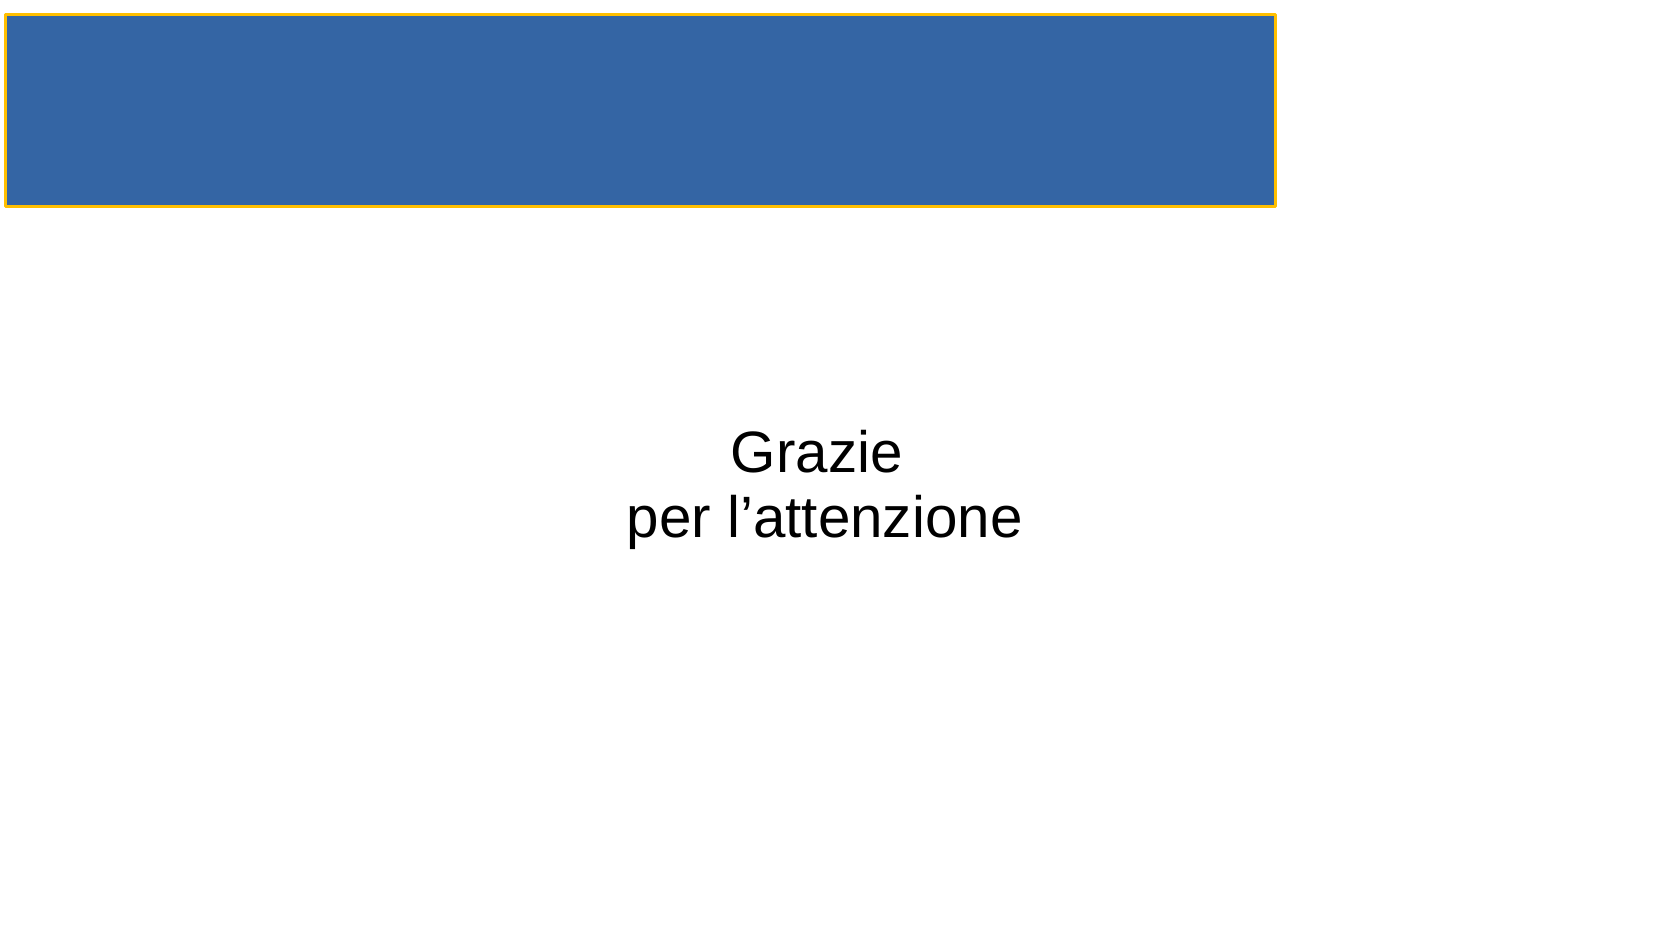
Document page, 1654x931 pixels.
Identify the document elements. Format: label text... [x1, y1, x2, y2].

text_box Grazie per l’attenzione [450, 412, 1201, 751]
